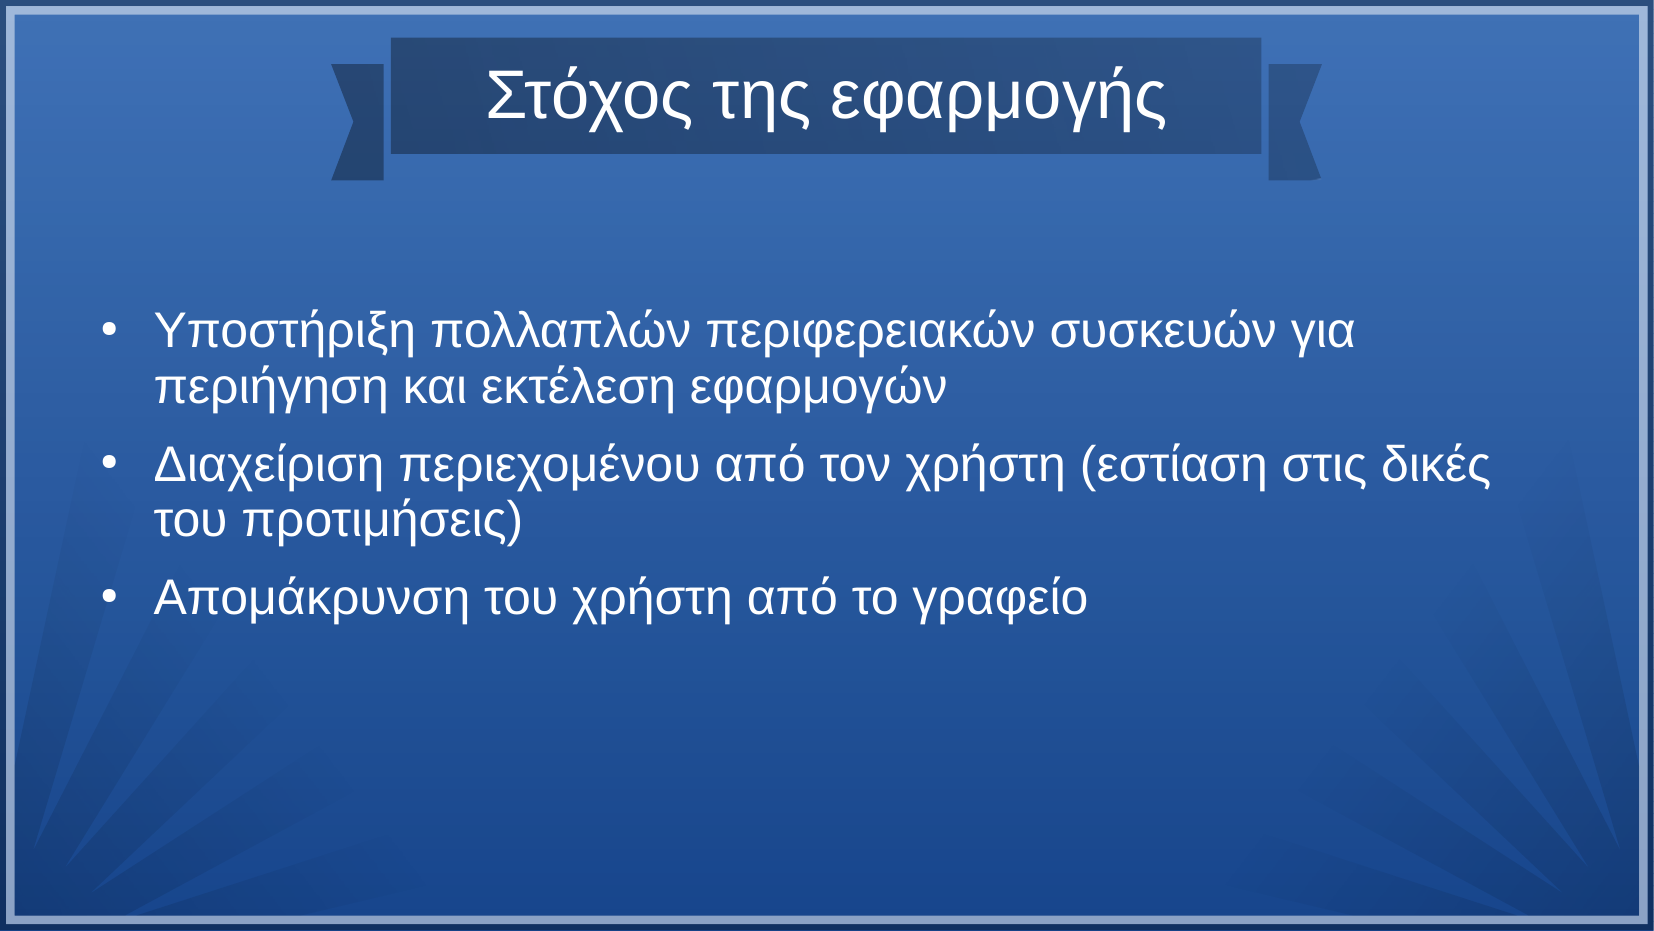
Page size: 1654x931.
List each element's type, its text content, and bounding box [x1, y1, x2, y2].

title Στόχος της εφαρμογής [389, 35, 1264, 154]
list Υποστήριξη πολλαπλών περιφερειακών συσκευών για περιήγηση και εκτέλεση εφαρμογών Διαχείριση περιεχομένου από τον χρήστη (εστίαση στις δικές του προτιμήσεις) Απομάκρυνση του χρήστη από το γραφείο [82, 224, 1571, 848]
